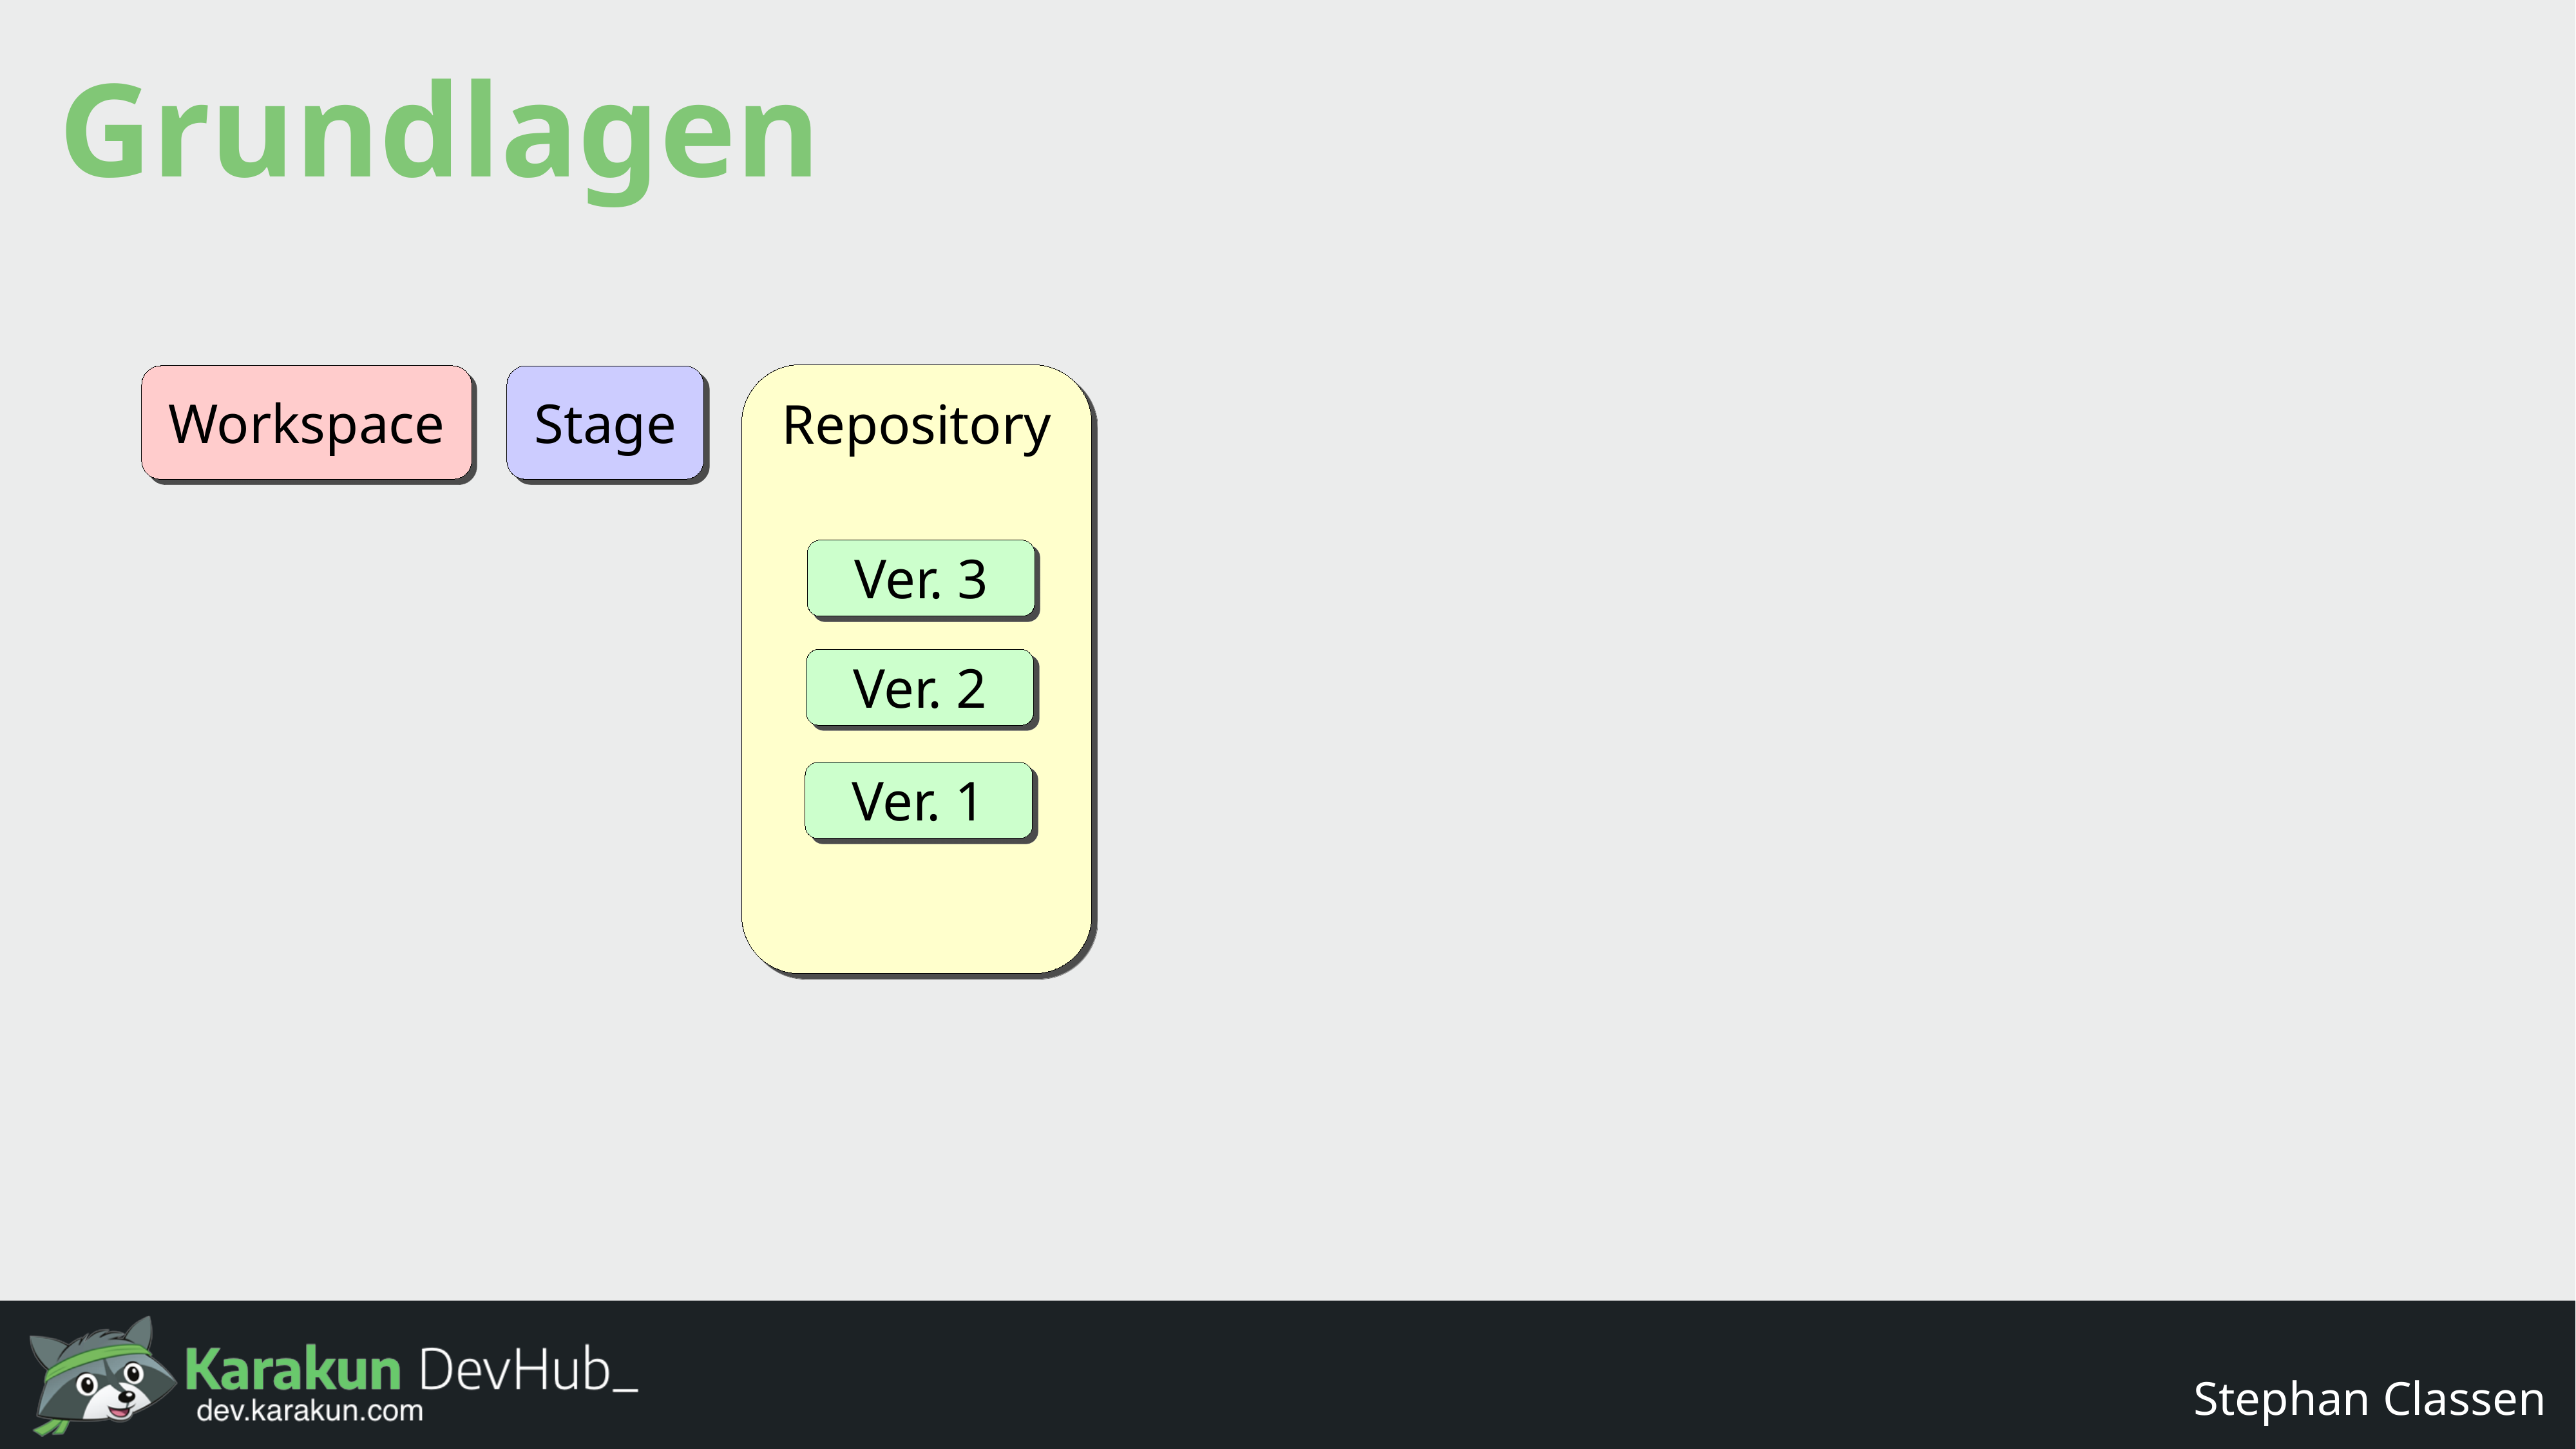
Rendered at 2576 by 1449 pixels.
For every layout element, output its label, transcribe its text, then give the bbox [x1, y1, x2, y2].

text_box Stephan Classen [1795, 1361, 2557, 1434]
text_box Repository [741, 365, 1092, 974]
text_box Ver. 2 [806, 649, 1034, 726]
text_box Grundlagen [49, 34, 2523, 205]
text_box Ver. 1 [805, 762, 1033, 838]
text_box Stage [506, 366, 704, 480]
text_box Ver. 3 [807, 540, 1035, 616]
picture [30, 1316, 647, 1437]
text_box [0, 1300, 2575, 1449]
text_box Workspace [141, 365, 472, 480]
